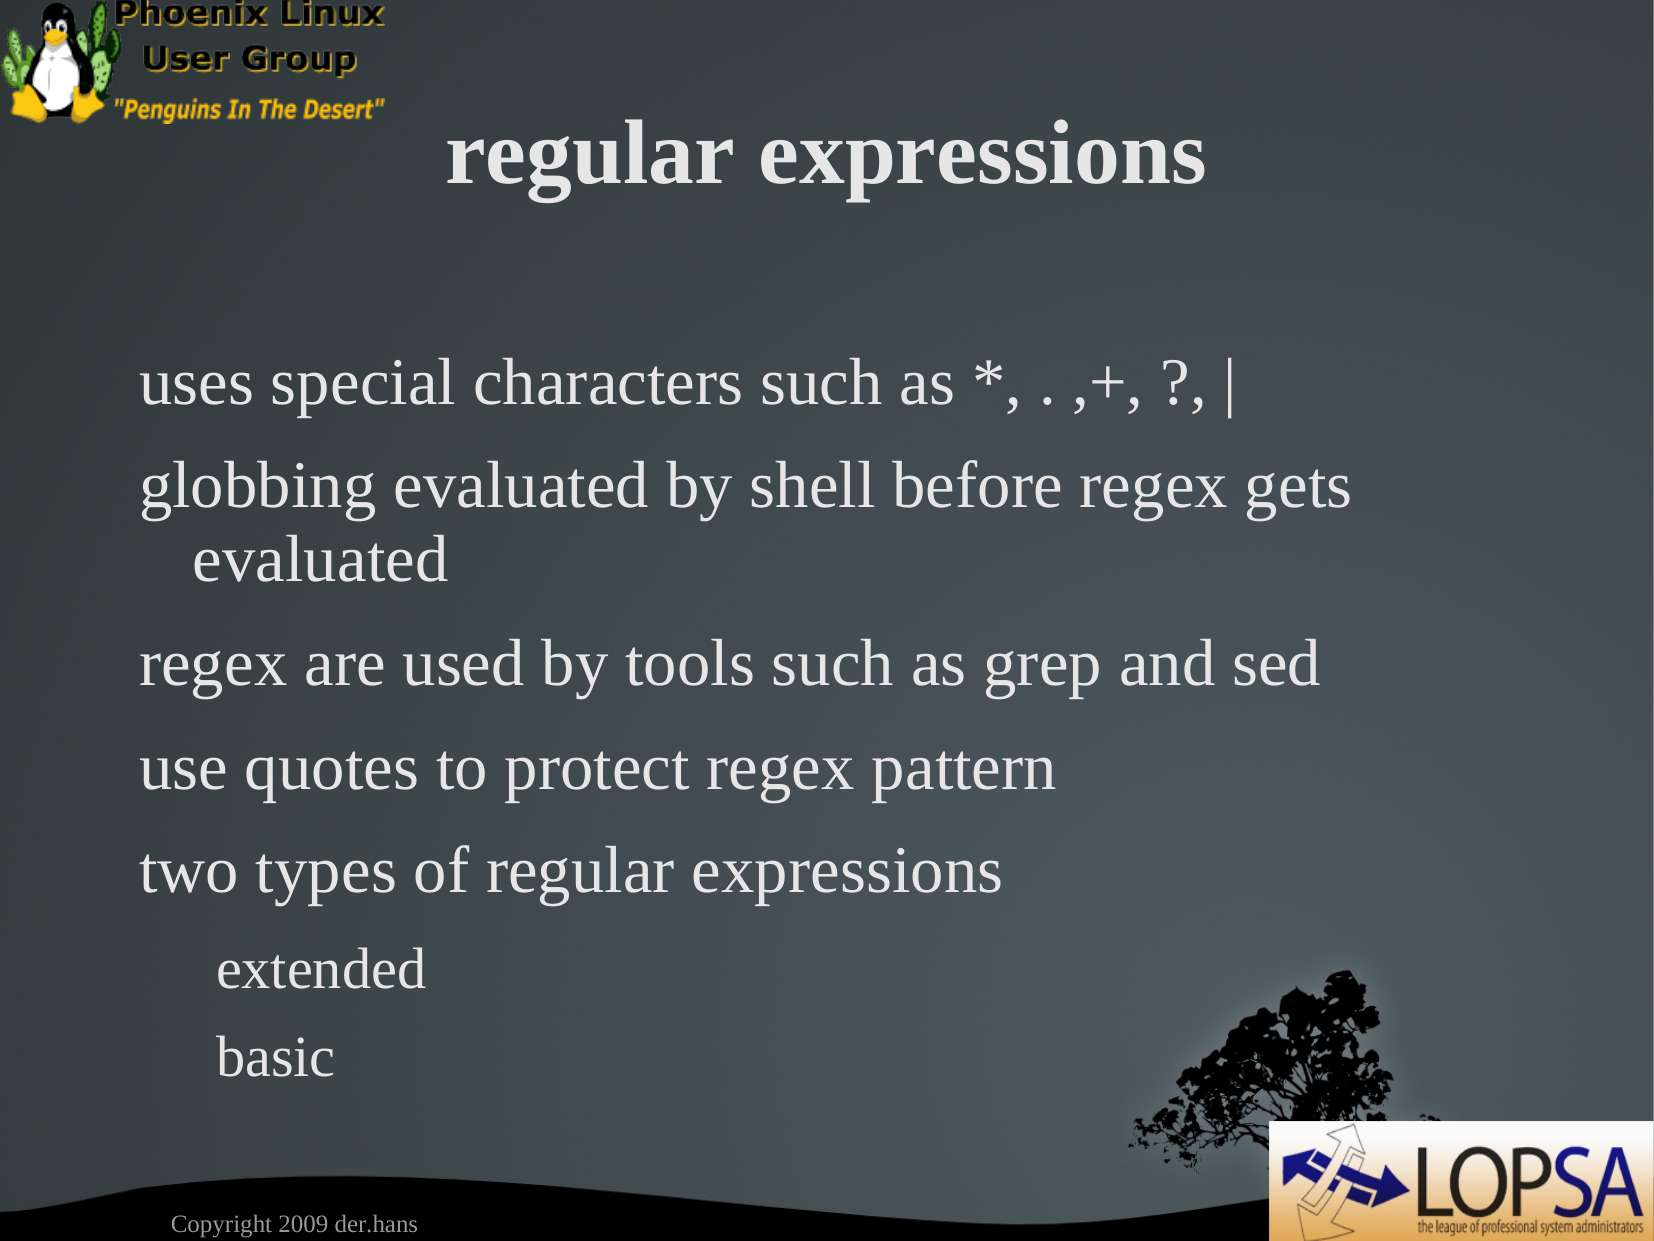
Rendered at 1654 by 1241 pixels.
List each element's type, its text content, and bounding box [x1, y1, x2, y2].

title regular expressions [82, 49, 1571, 257]
list uses special characters such as *, . ,+, ?, | globbing evaluated by shell before regex gets evaluated regex are used by tools such as grep and sed use quotes to protect regex pattern two types of regular expressions extended basic [121, 344, 1534, 1142]
picture [0, 0, 1654, 1241]
